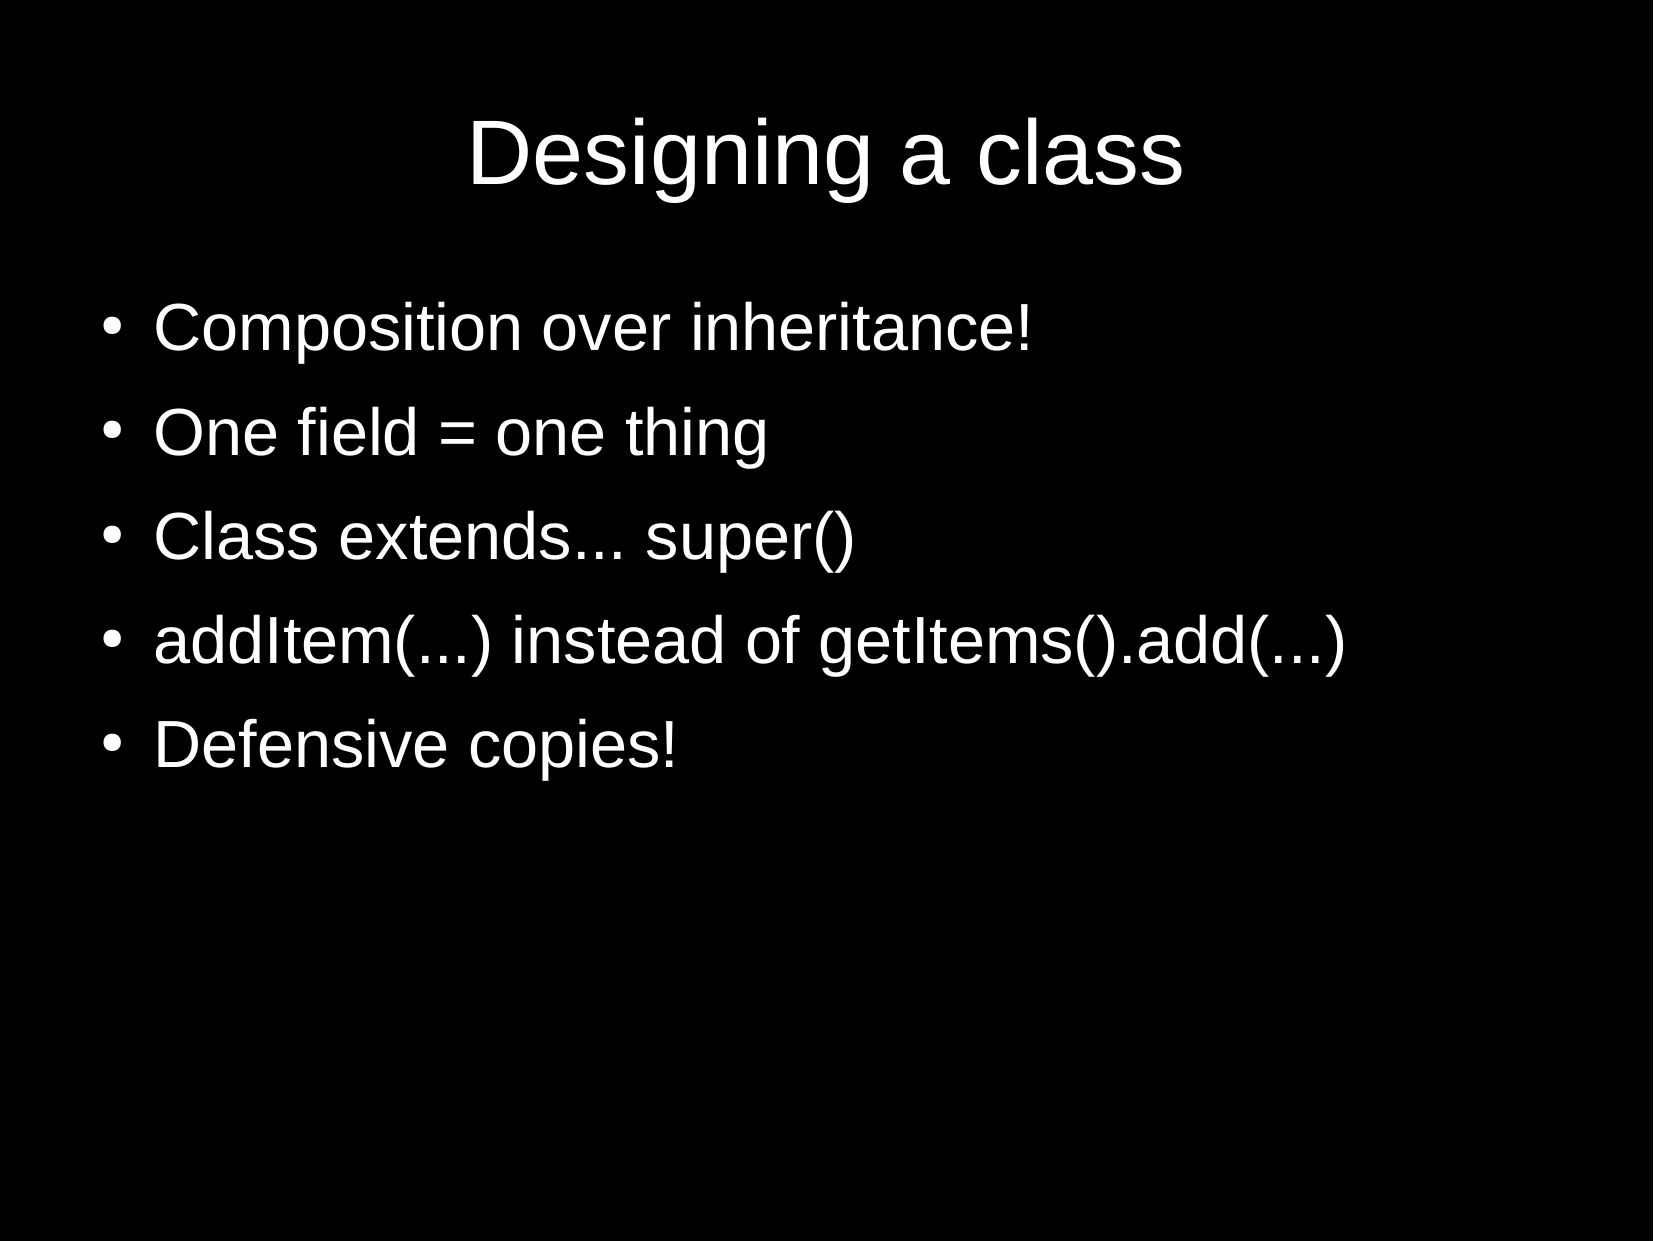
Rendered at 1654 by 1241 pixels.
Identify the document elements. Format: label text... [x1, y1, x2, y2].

title Designing a class [82, 49, 1571, 257]
list Composition over inheritance! One field = one thing Class extends... super() addItem(...) instead of getItems().add(...) Defensive copies! [82, 290, 1571, 1109]
